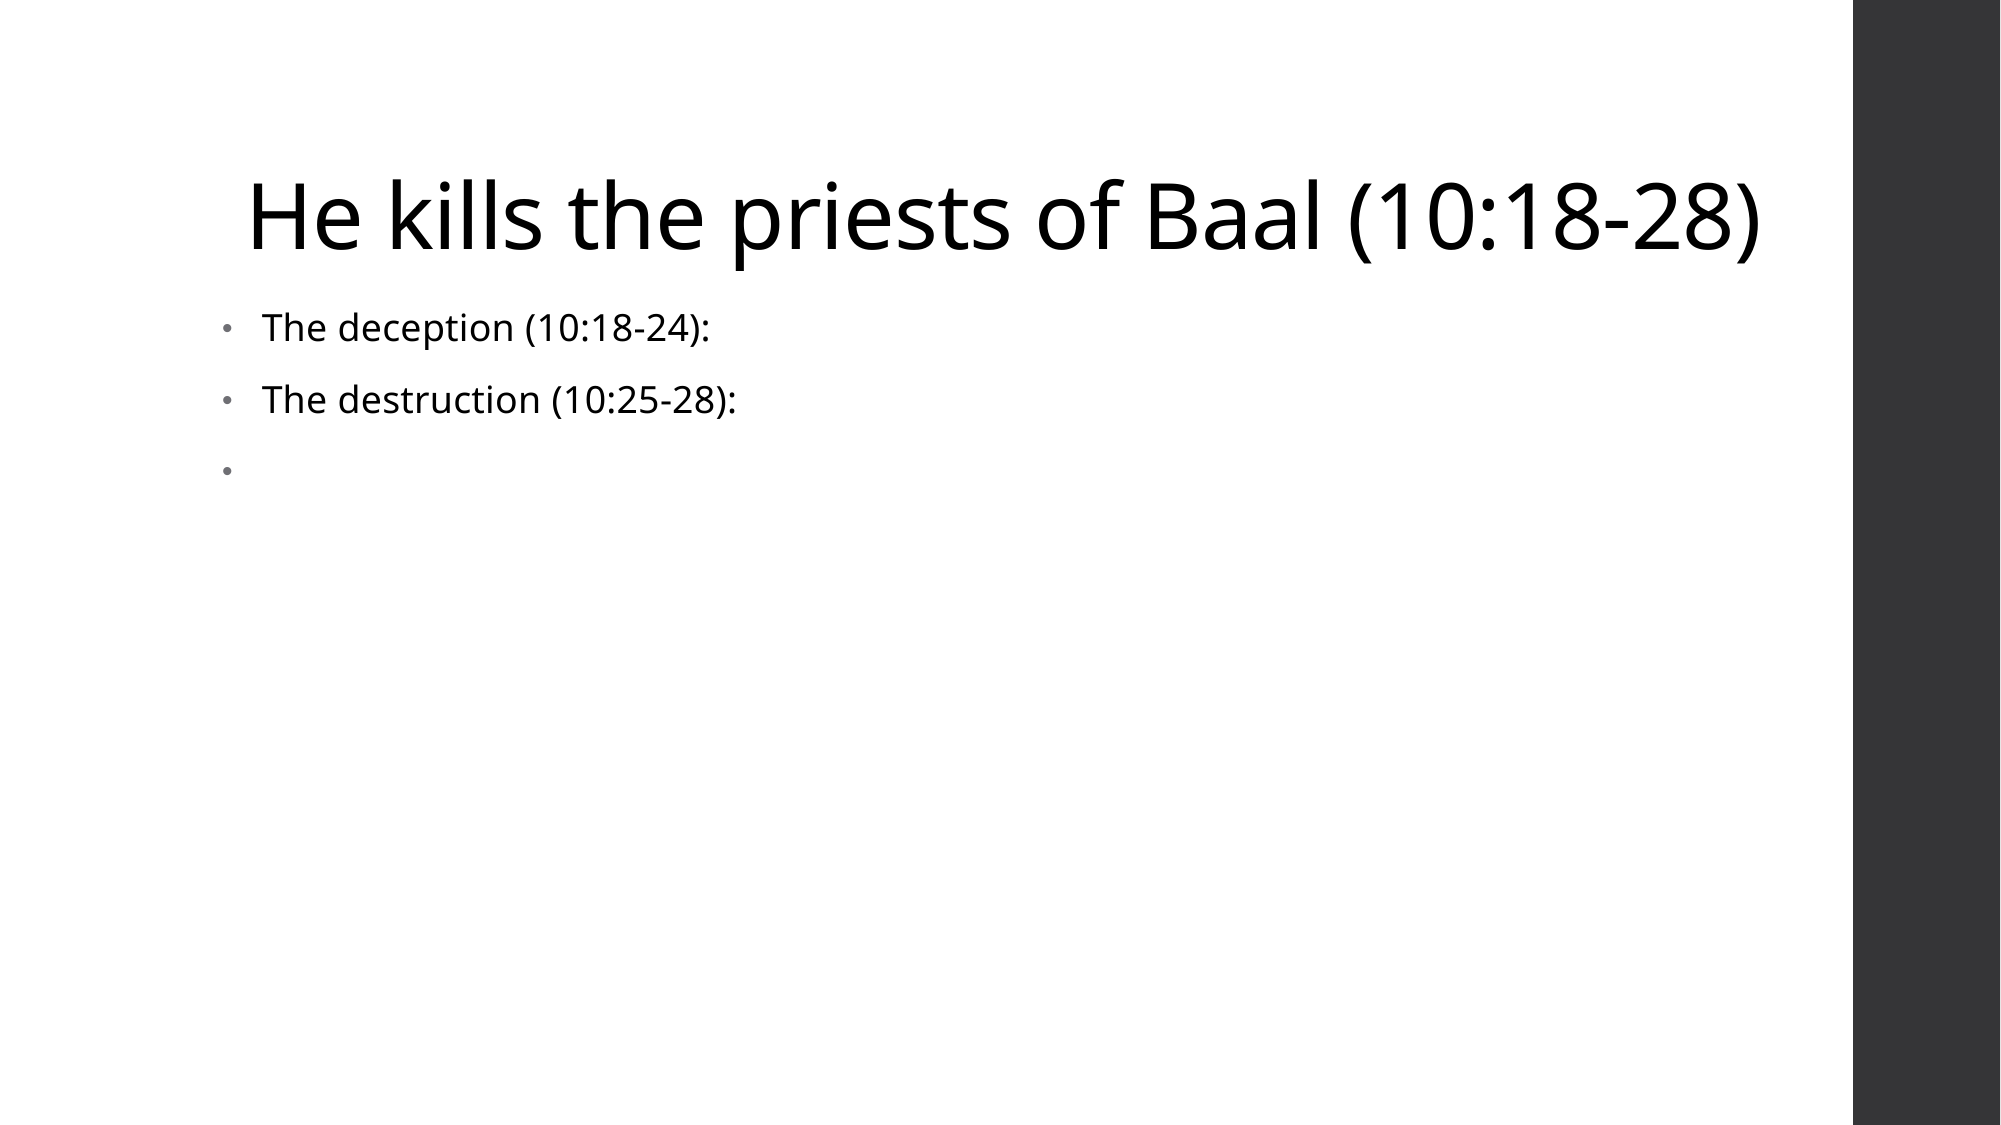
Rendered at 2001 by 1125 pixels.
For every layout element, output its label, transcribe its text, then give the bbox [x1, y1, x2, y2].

title He kills the priests of Baal (10:18-28) [206, 60, 1797, 278]
list The deception (10:18-24): The destruction (10:25-28): [206, 299, 1617, 1014]
